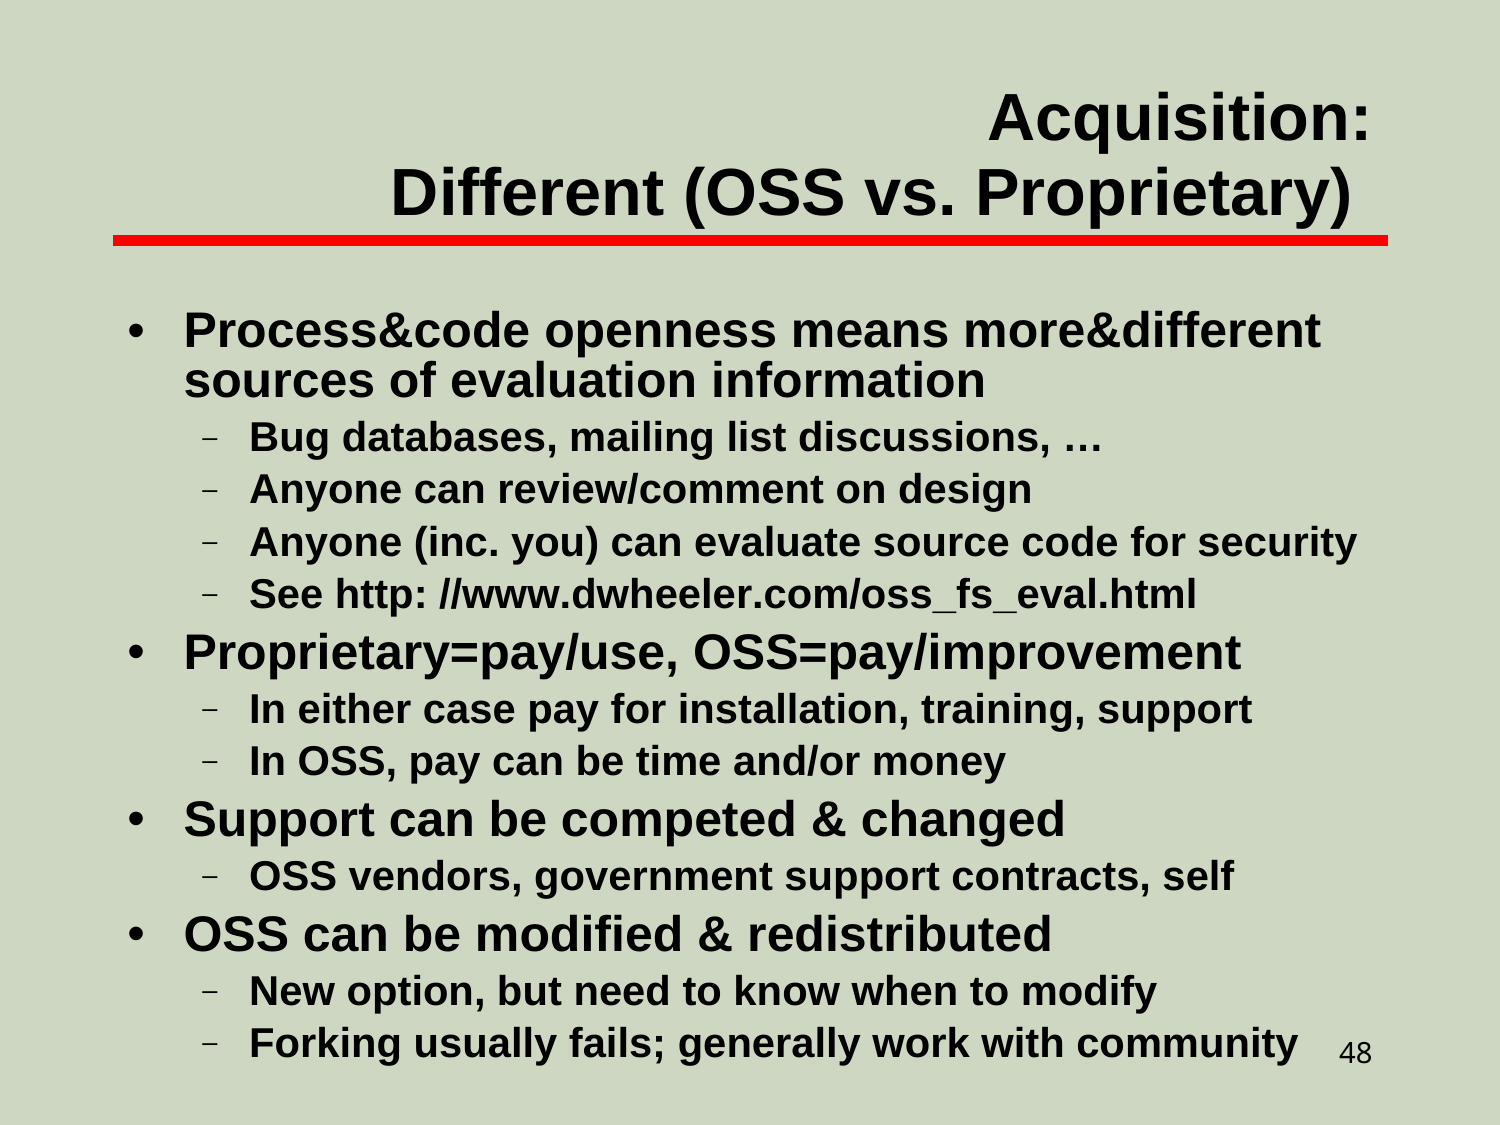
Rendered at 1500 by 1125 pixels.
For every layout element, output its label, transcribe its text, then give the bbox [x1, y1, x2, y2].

list Process&code openness means more&different sources of evaluation information Bug databases, mailing list discussions, … Anyone can review/comment on design Anyone (inc. you) can evaluate source code for security See http: //www.dwheeler.com/oss_fs_eval.html Proprietary=pay/use, OSS=pay/improvement In either case pay for installation, training, support In OSS, pay can be time and/or money Support can be competed & changed OSS vendors, government support contracts, self OSS can be modified & redistributed New option, but need to know when to modify Forking usually fails; generally work with community [112, 299, 1388, 1093]
title Acquisition: Different (OSS vs. Proprietary) [337, 72, 1388, 238]
